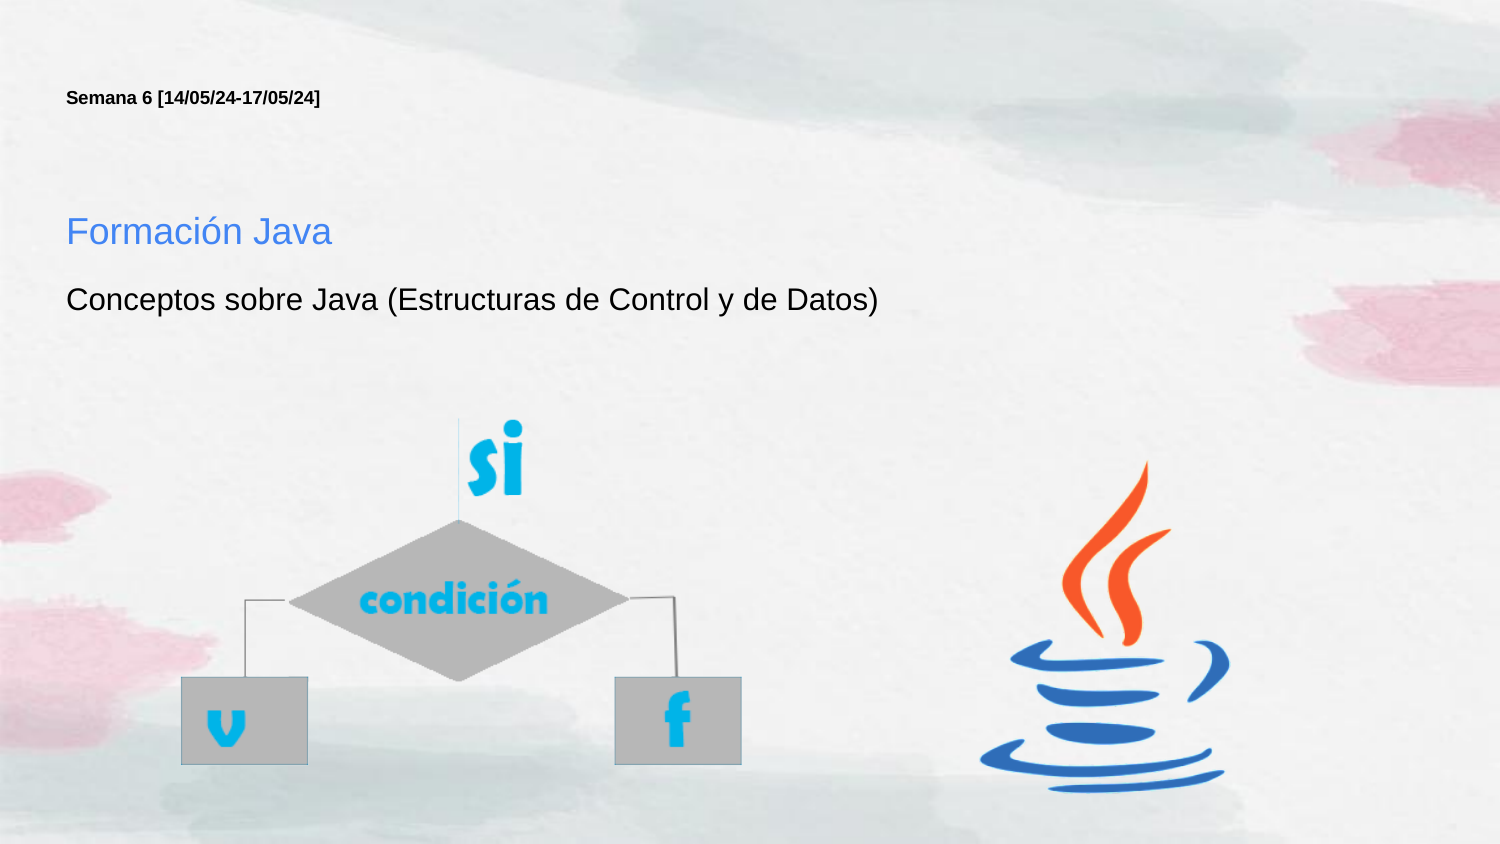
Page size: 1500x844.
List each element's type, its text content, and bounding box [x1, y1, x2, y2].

title Semana 6 [14/05/24-17/05/24] [51, 72, 1449, 167]
list Formación Java Conceptos sobre Java (Estructuras de Control y de Datos) [51, 189, 1449, 750]
picture [0, 0, 1500, 844]
